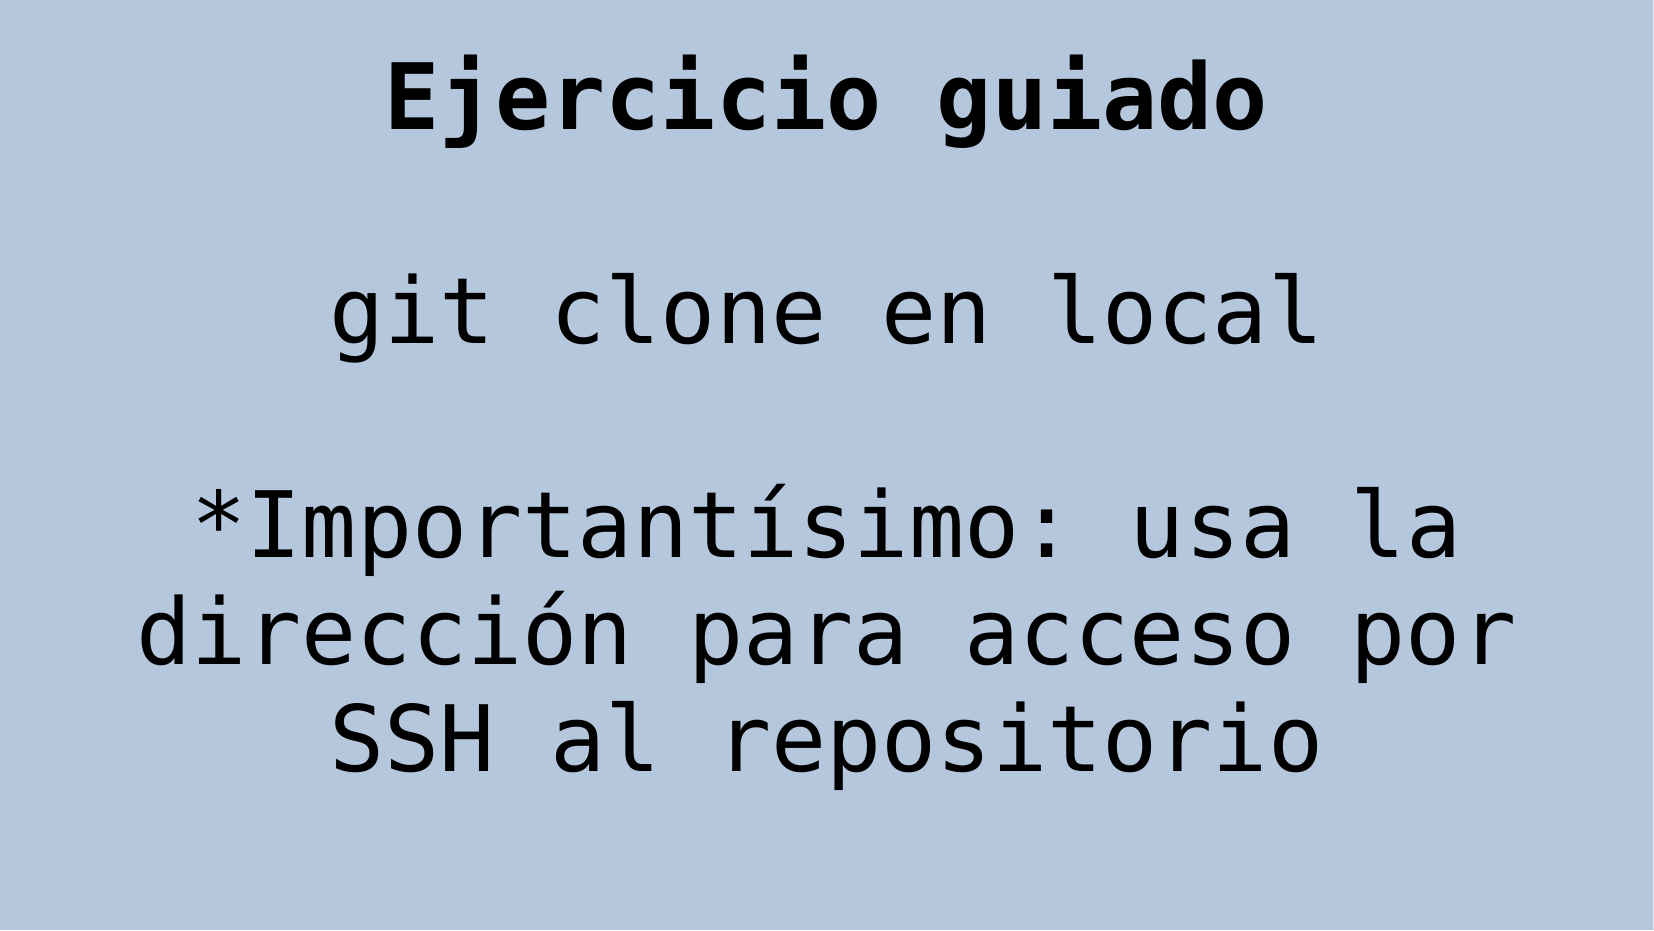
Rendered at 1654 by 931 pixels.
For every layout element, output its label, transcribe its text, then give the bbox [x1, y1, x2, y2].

title Ejercicio guiado git clone en local *Importantísimo: usa la dirección para acceso por SSH al repositorio [82, 44, 1571, 794]
